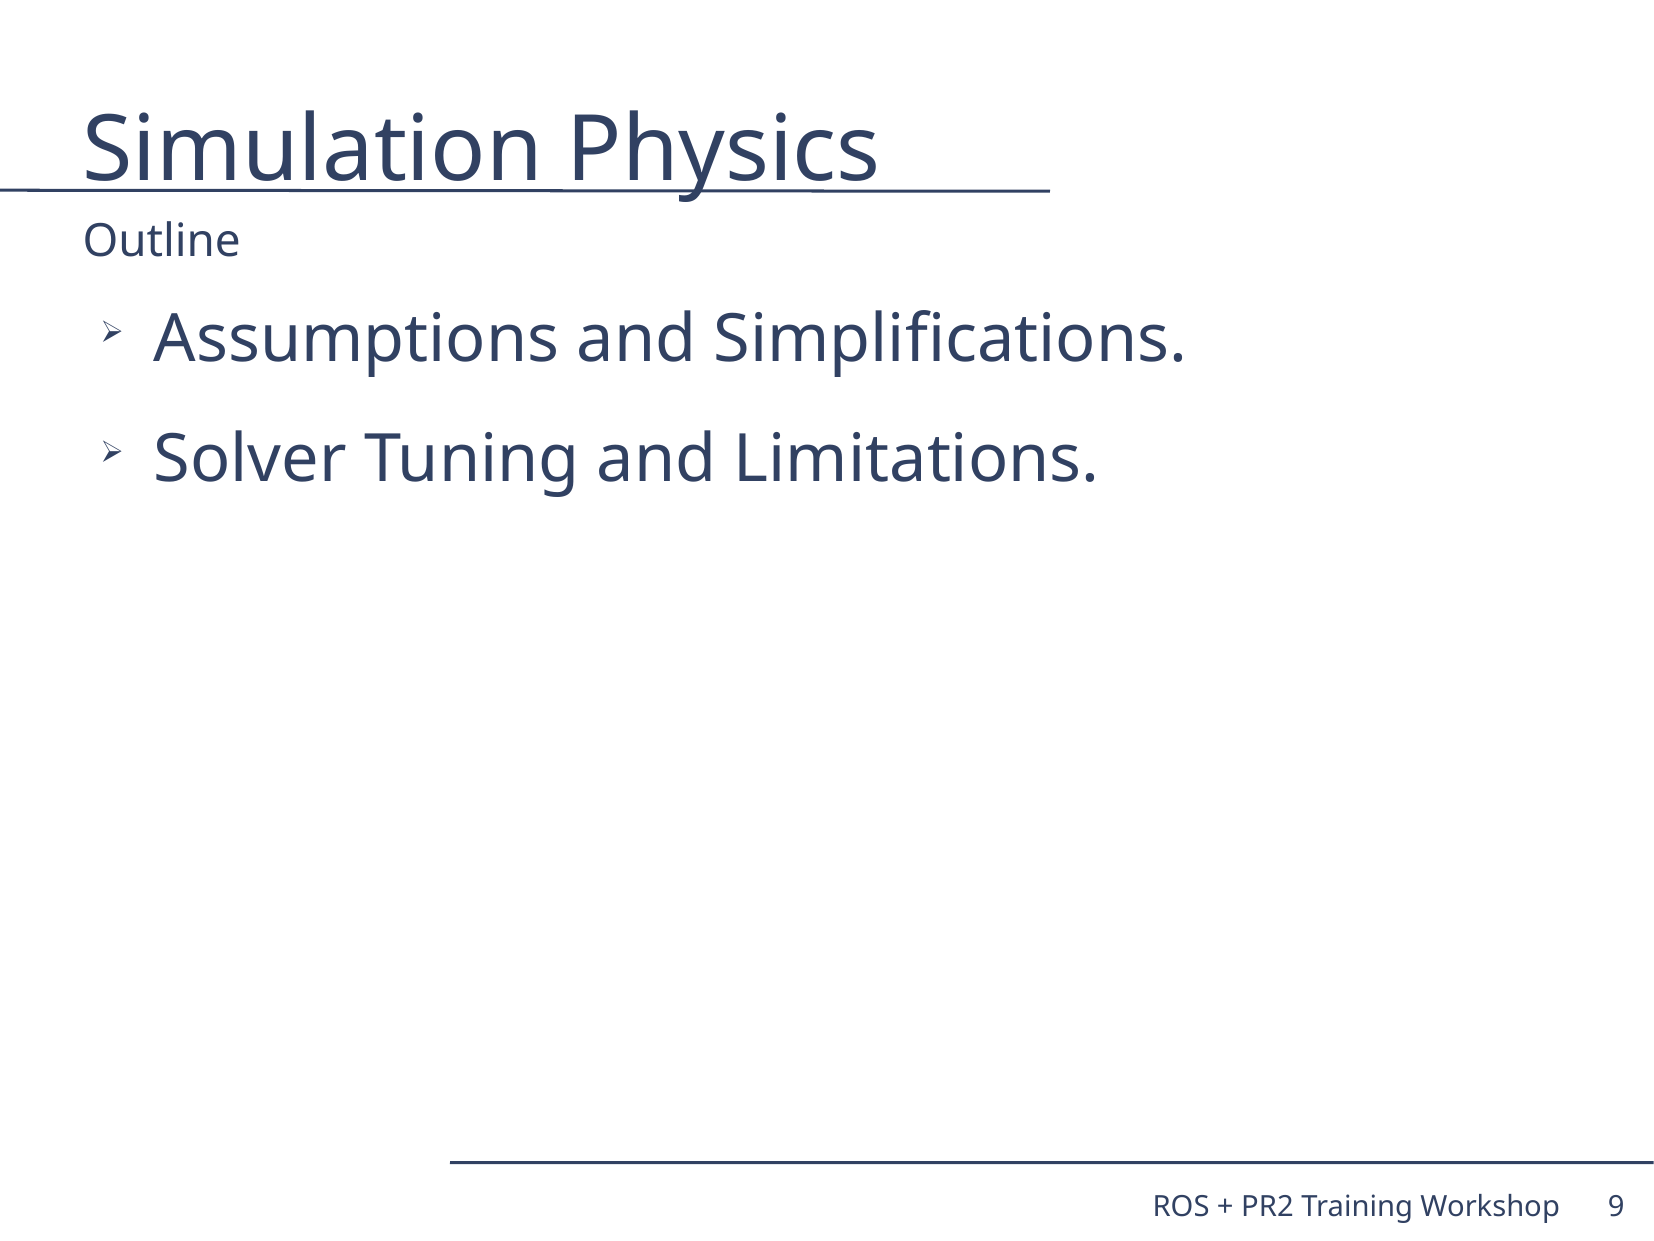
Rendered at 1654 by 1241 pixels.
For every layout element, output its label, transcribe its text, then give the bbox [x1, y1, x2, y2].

list Assumptions and Simplifications. Solver Tuning and Limitations. [82, 290, 1571, 1109]
title Simulation Physics Outline [82, 80, 1571, 273]
